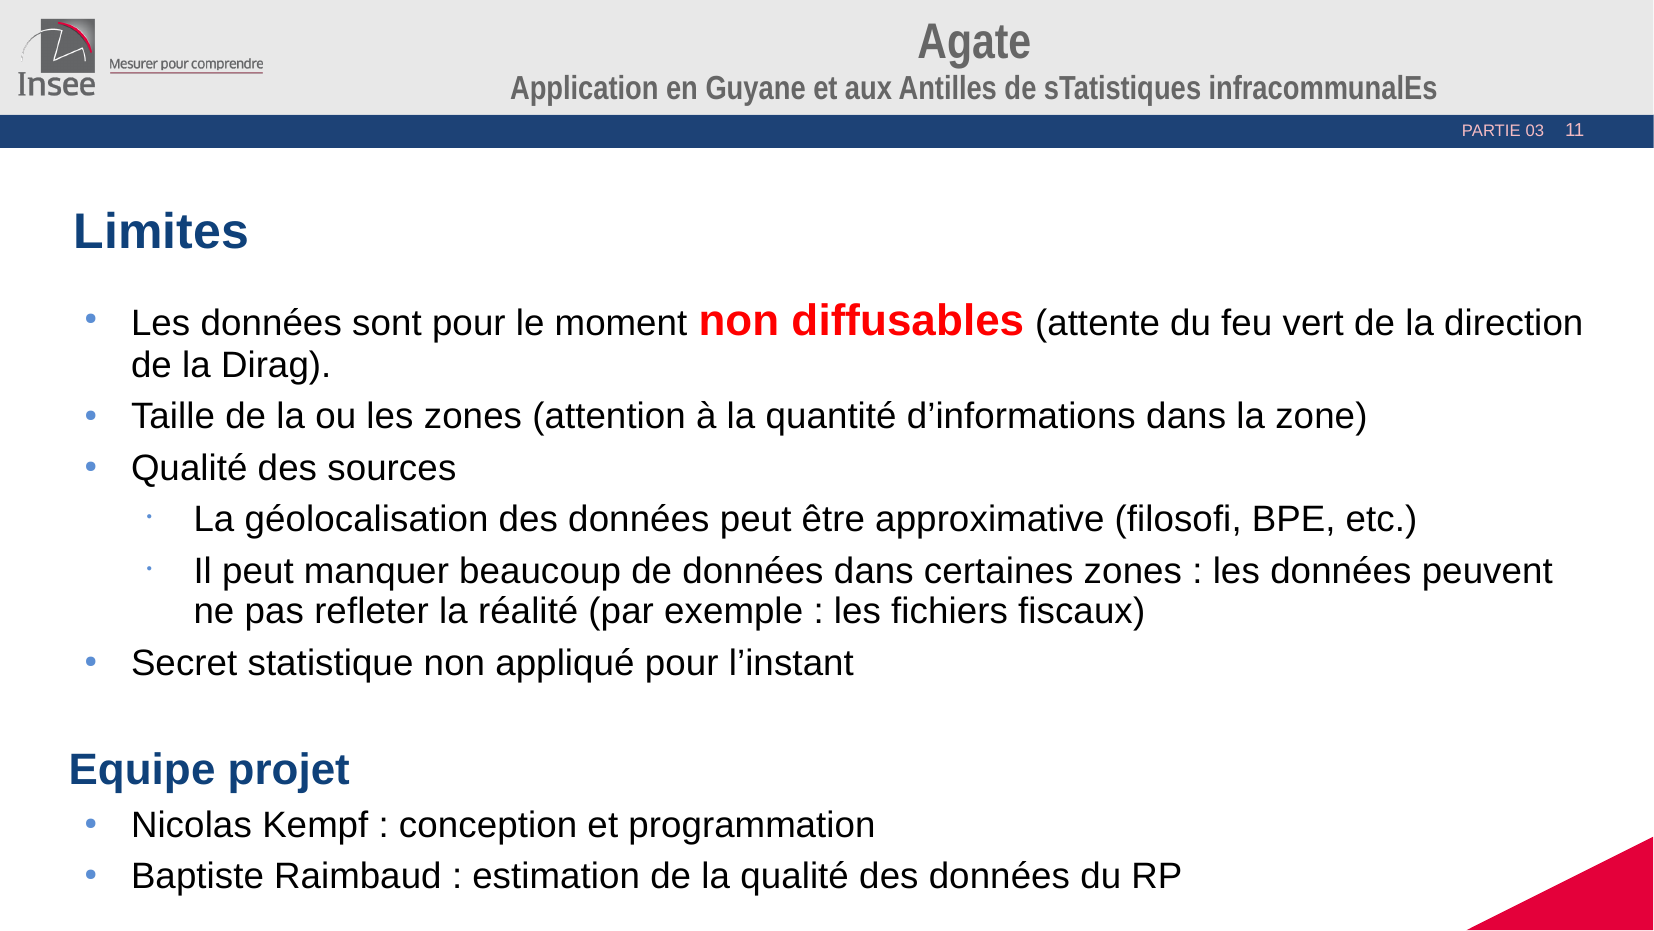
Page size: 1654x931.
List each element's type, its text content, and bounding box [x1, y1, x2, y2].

picture [14, 0, 263, 99]
text_box Limites [59, 196, 1607, 272]
list Les données sont pour le moment non diffusables (attente du feu vert de la direction de la Dirag). Taille de la ou les zones (attention à la quantité d’informations dans la zone) Qualité des sources La géolocalisation des données peut être approximative (filosofi, BPE, etc.) Il peut manquer beaucoup de données dans certaines zones : les données peuvent ne pas refleter la réalité (par exemple : les fichiers fiscaux) Secret statistique non appliqué pour l’instant Equipe projet Nicolas Kempf : conception et programmation Baptiste Raimbaud : estimation de la qualité des données du RP [53, 295, 1601, 898]
title Agate Application en Guyane et aux Antilles de sTatistiques infracommunalEs [295, 0, 1654, 119]
text_box PARTIE 03 [1311, 114, 1560, 148]
